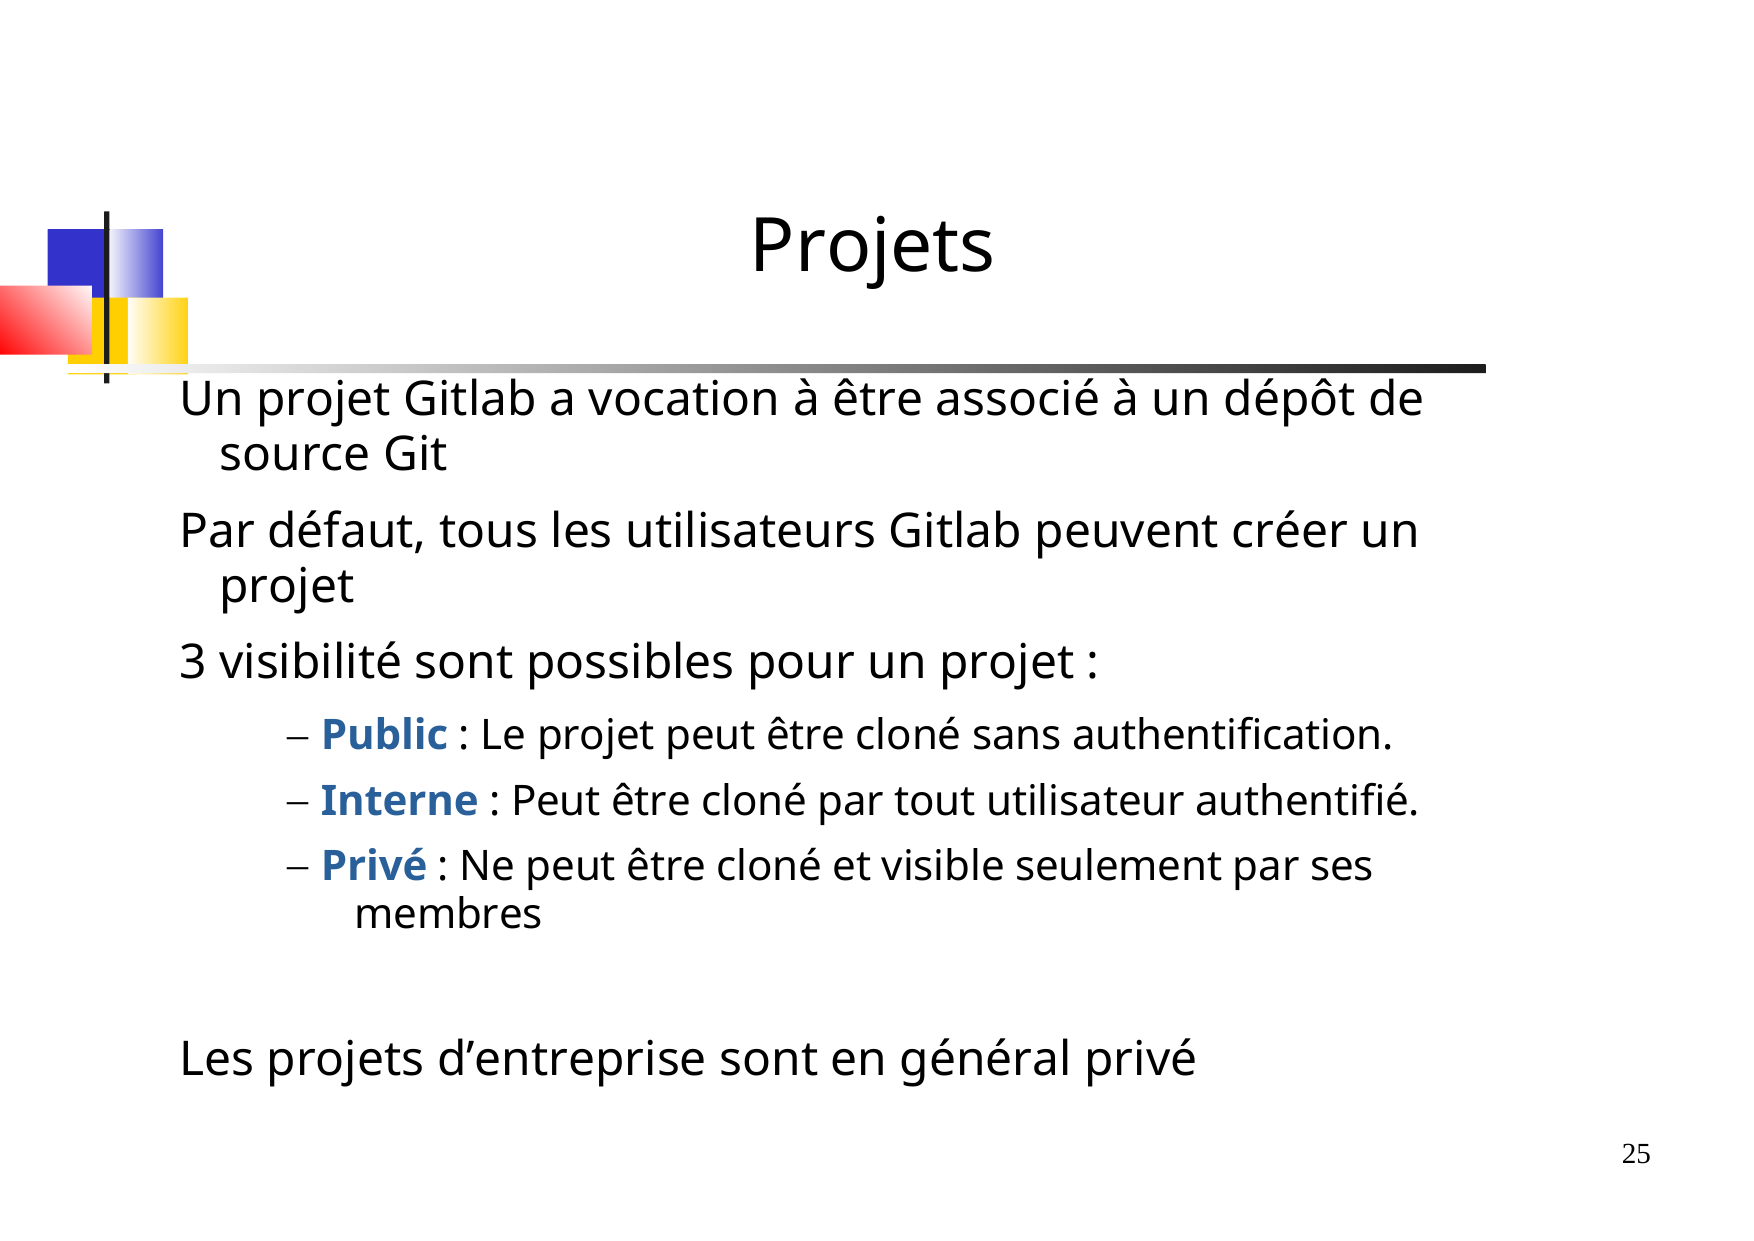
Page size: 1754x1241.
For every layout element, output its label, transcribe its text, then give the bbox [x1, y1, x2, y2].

title Projets [179, 139, 1567, 351]
list Un projet Gitlab a vocation à être associé à un dépôt de source Git Par défaut, tous les utilisateurs Gitlab peuvent créer un projet 3 visibilité sont possibles pour un projet : Public : Le projet peut être cloné sans authentification. Interne : Peut être cloné par tout utilisateur authentifié. Privé : Ne peut être cloné et visible seulement par ses membres Les projets d’entreprise sont en général privé [179, 371, 1567, 1091]
